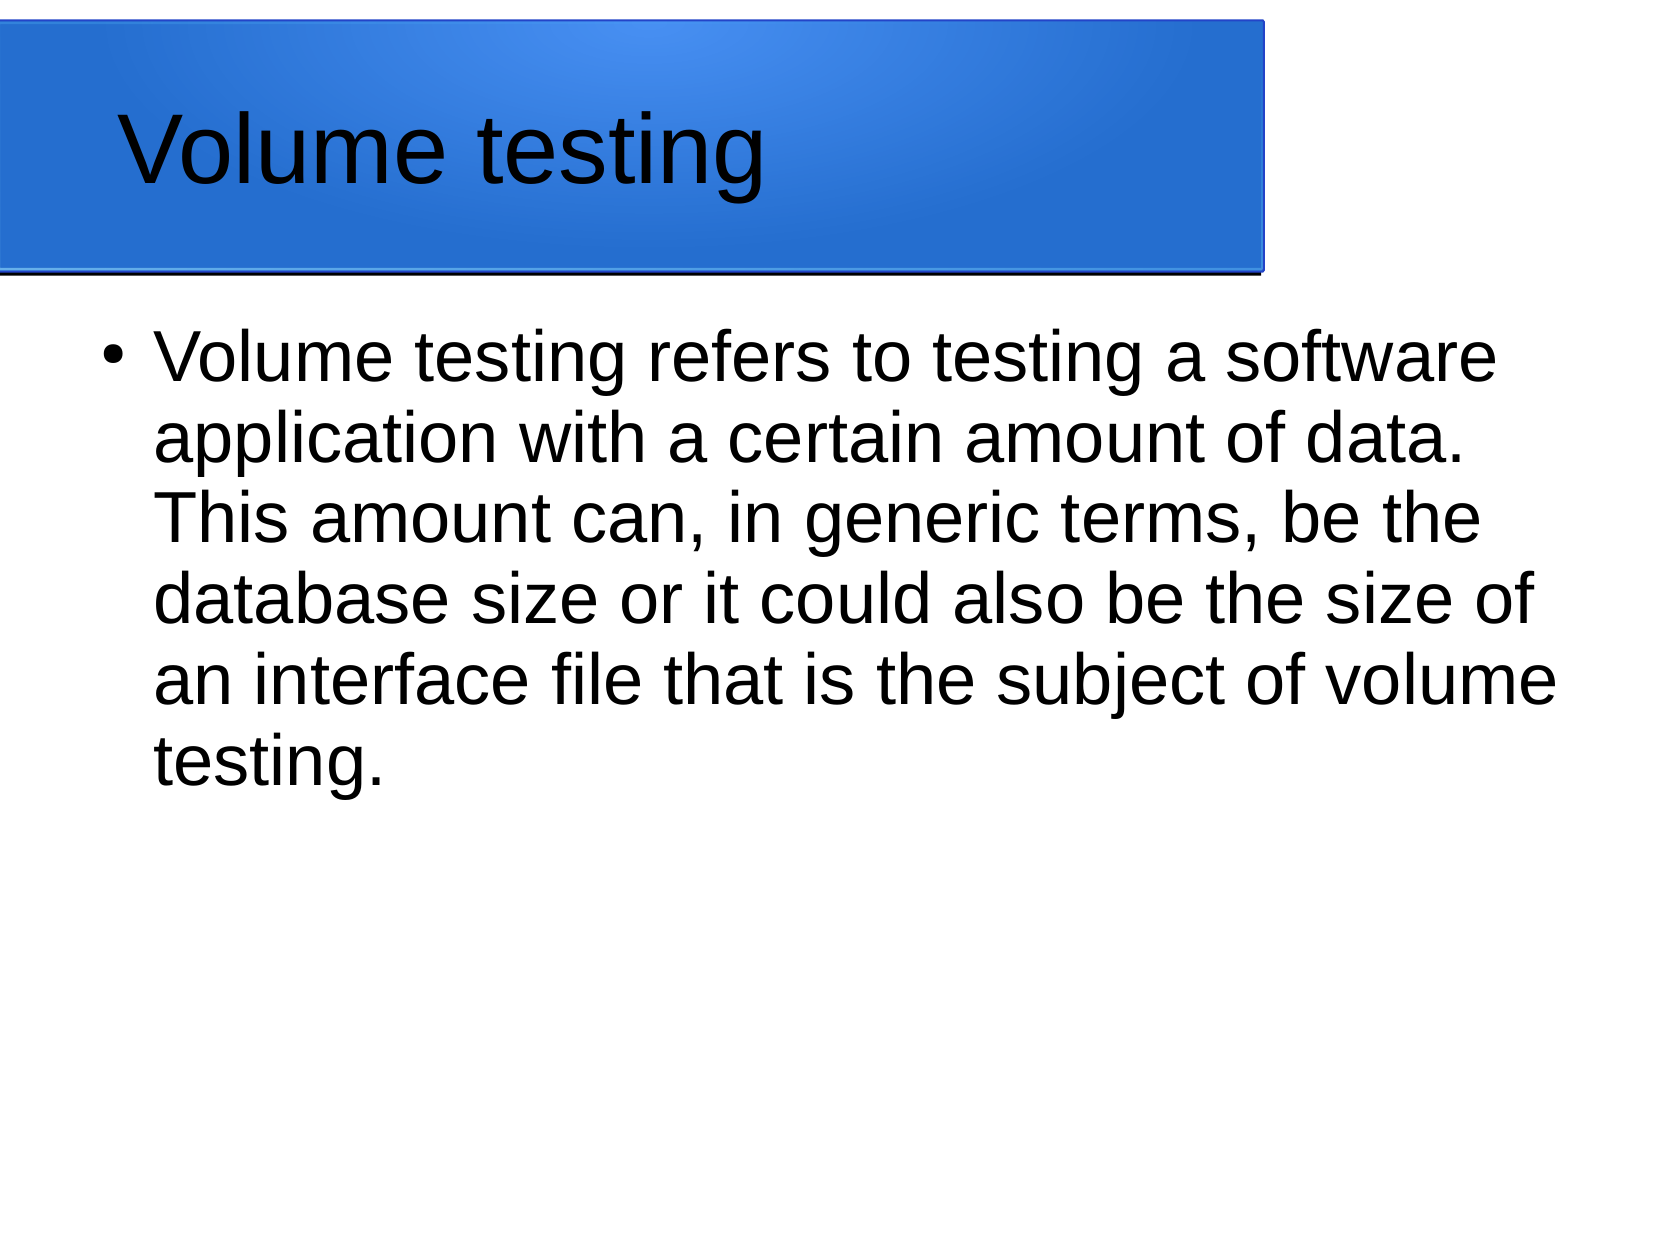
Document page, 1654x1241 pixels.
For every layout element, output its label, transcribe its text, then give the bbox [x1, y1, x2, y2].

title Volume testing [82, 47, 1235, 252]
list Volume testing refers to testing a software application with a certain amount of data. This amount can, in generic terms, be the database size or it could also be the size of an interface file that is the subject of volume testing. [82, 315, 1571, 1036]
